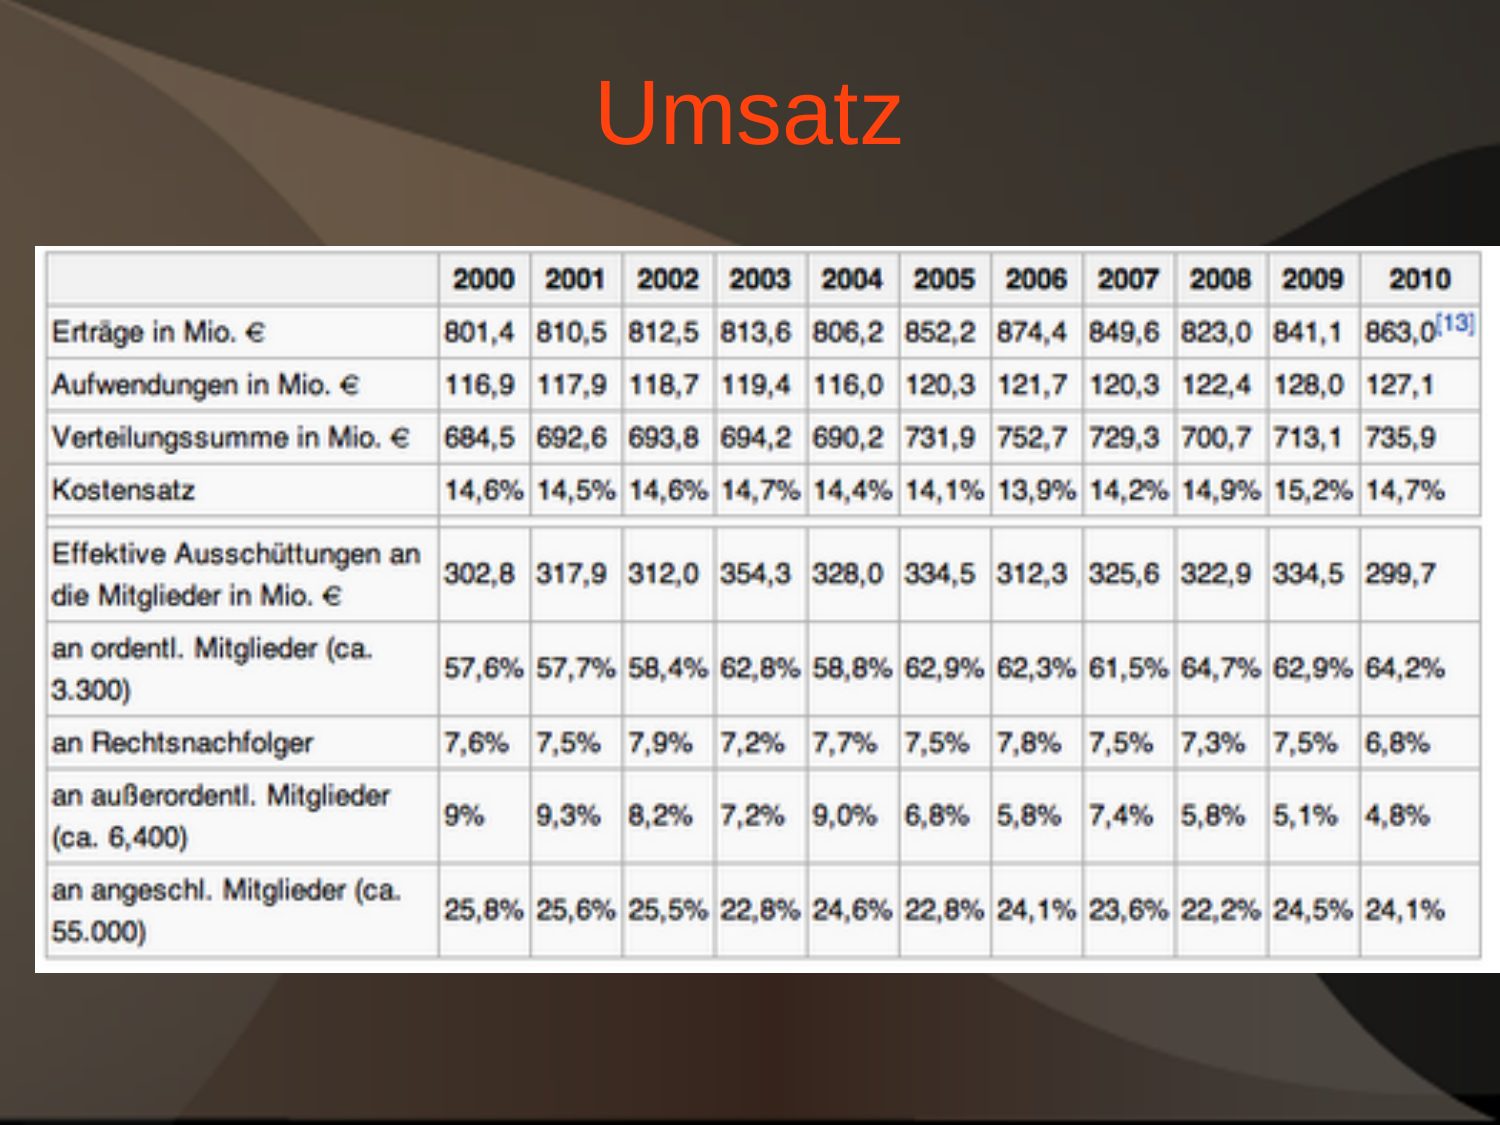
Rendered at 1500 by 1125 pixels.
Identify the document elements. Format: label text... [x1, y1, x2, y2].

title Umsatz [75, 45, 1425, 233]
picture [0, 0, 1500, 1125]
